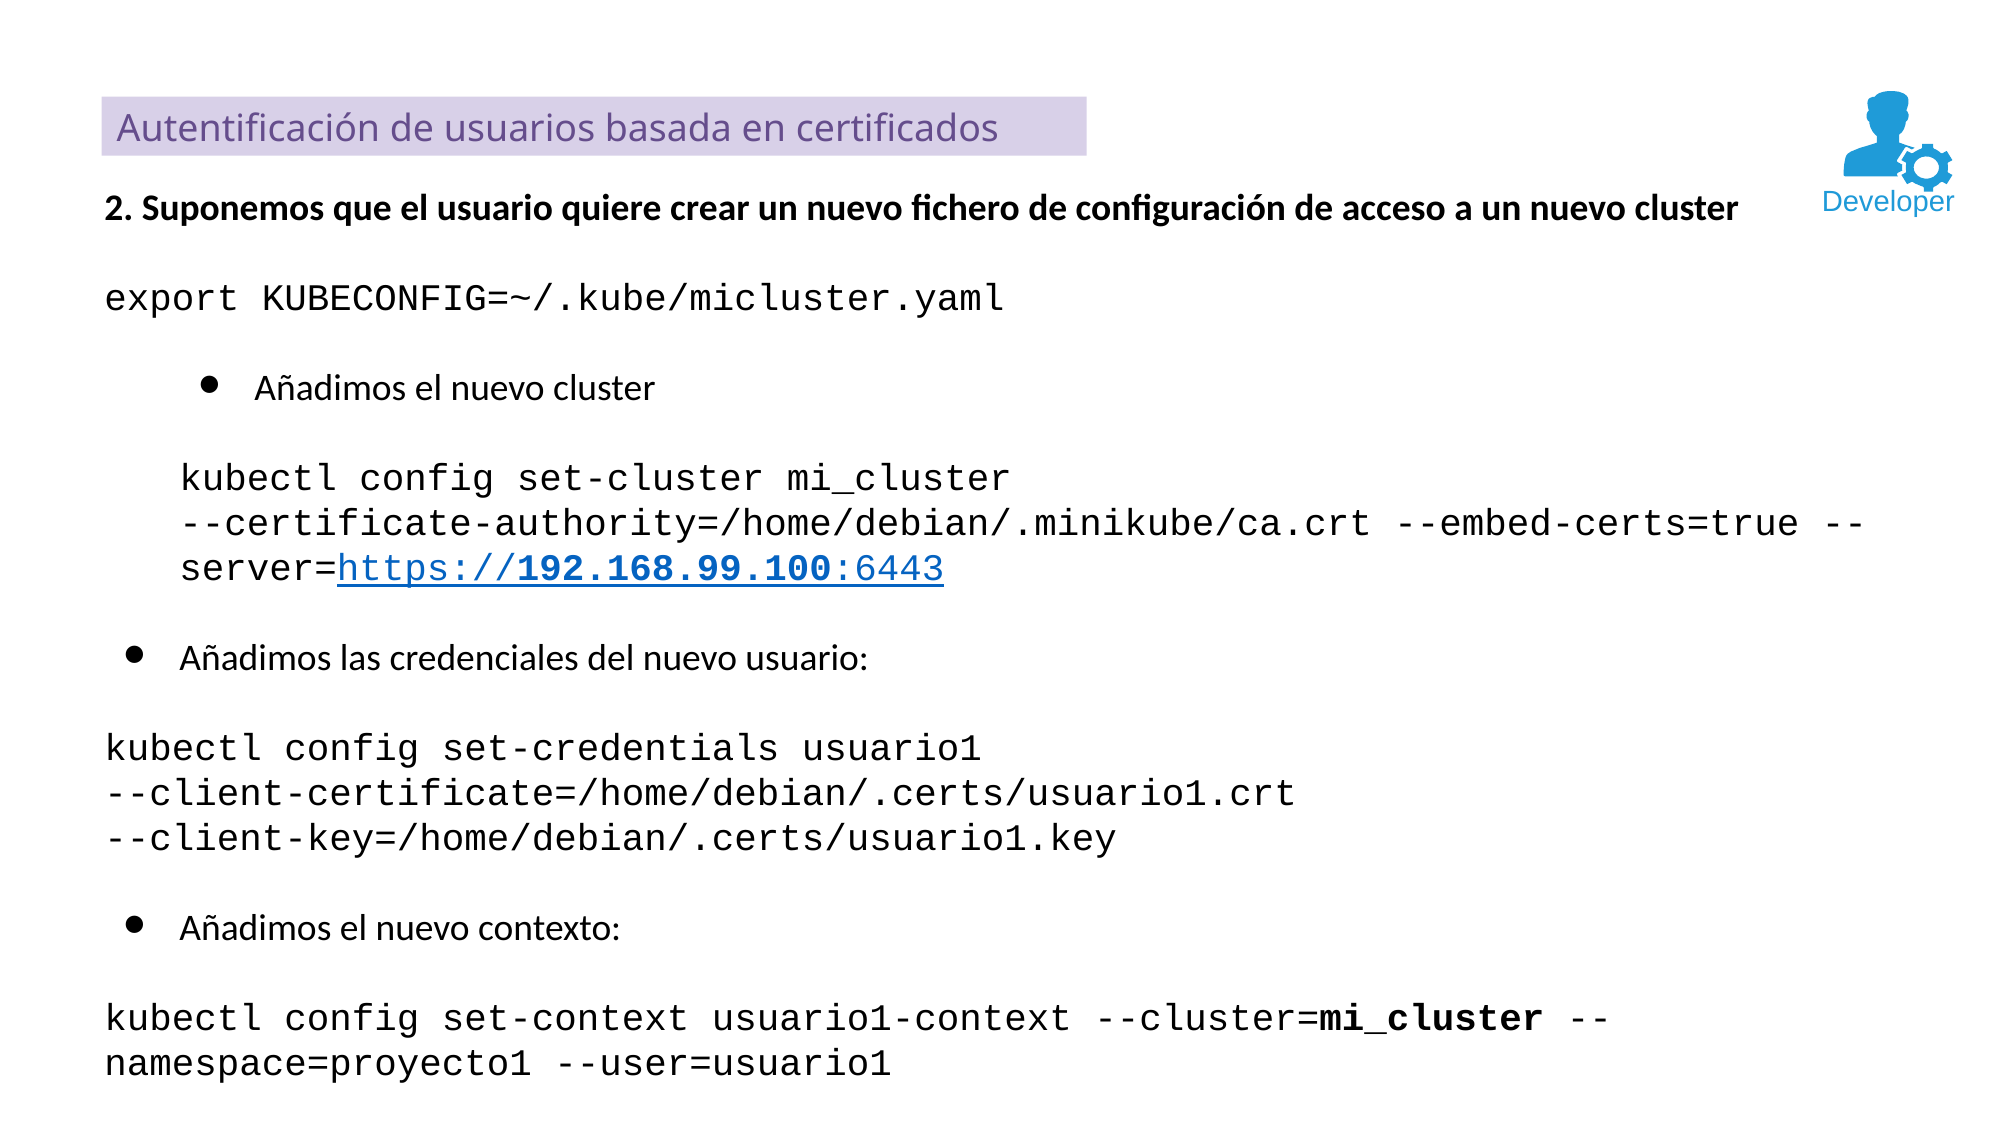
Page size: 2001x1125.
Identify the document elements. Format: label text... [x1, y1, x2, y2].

text_box [1843, 91, 1915, 167]
text_box 2. Suponemos que el usuario quiere crear un nuevo fichero de configuración de acceso a un nuevo cluster export KUBECONFIG=~/.kube/micluster.yaml Añadimos el nuevo cluster kubectl config set-cluster mi_cluster --certificate-authority=/home/debian/.minikube/ca.crt --embed-certs=true --server=https://192.168.99.100:6443 Añadimos las credenciales del nuevo usuario: kubectl config set-credentials usuario1 --client-certificate=/home/debian/.certs/usuario1.crt --client-key=/home/debian/.certs/usuario1.key Añadimos el nuevo contexto: kubectl config set-context usuario1-context --cluster=mi_cluster --namespace=proyecto1 --user=usuario1 [89, 175, 1977, 388]
text_box Developer [1806, 167, 1977, 228]
text_box [1901, 143, 1953, 167]
text_box Autentificación de usuarios basada en certificados [101, 96, 1087, 156]
